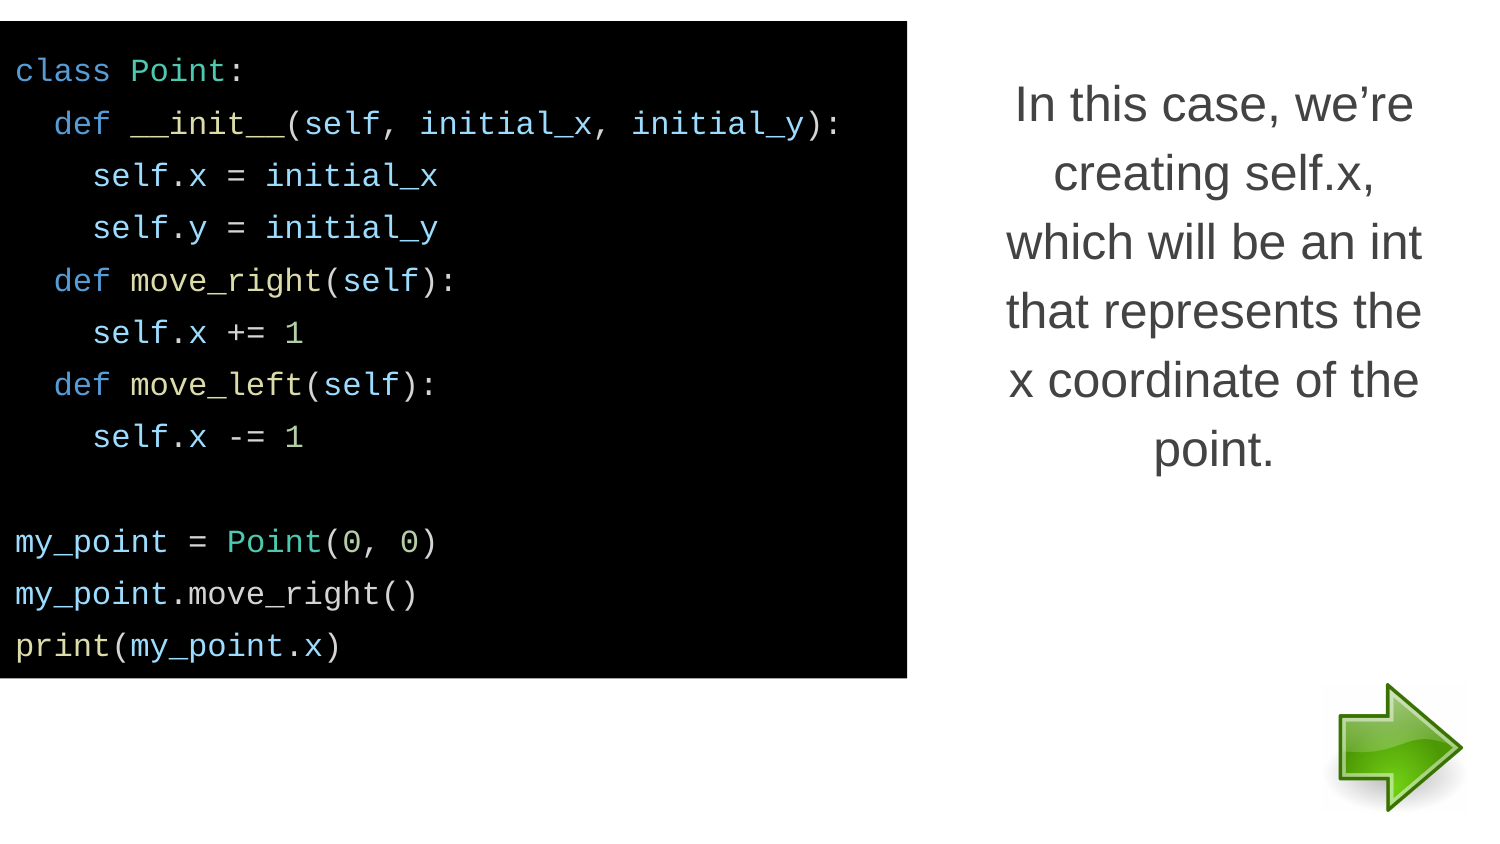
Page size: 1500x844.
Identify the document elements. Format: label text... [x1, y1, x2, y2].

list In this case, we’re creating self.x, which will be an int that represents the x coordinate of the point. [971, 47, 1458, 553]
text_box class Point: def __init__(self, initial_x, initial_y): self.x = initial_x self.y = initial_y def move_right(self): self.x += 1 def move_left(self): self.x -= 1 my_point = Point(0, 0) my_point.move_right() print(my_point.x) [0, 21, 908, 679]
picture [1322, 683, 1468, 813]
